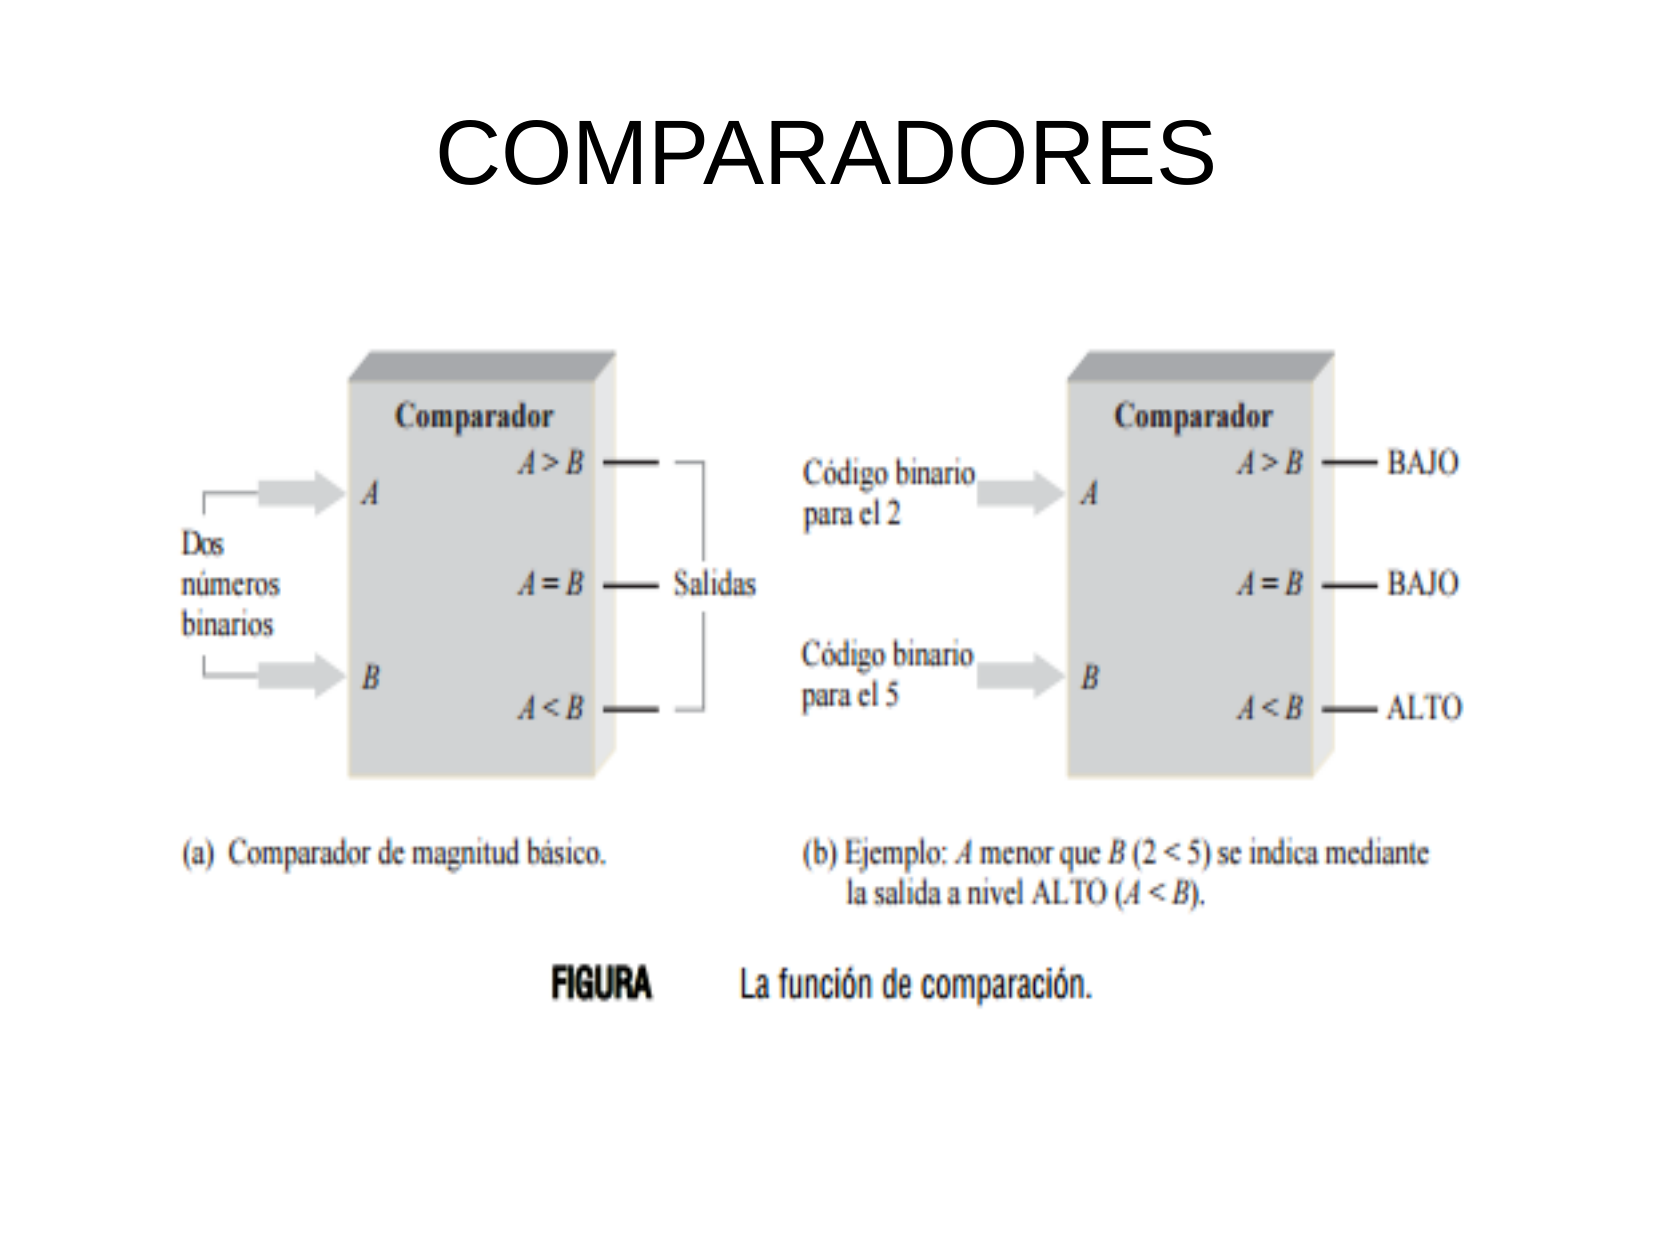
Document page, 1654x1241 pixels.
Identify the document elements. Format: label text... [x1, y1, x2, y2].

picture [118, 324, 1536, 1063]
title COMPARADORES [82, 49, 1571, 257]
